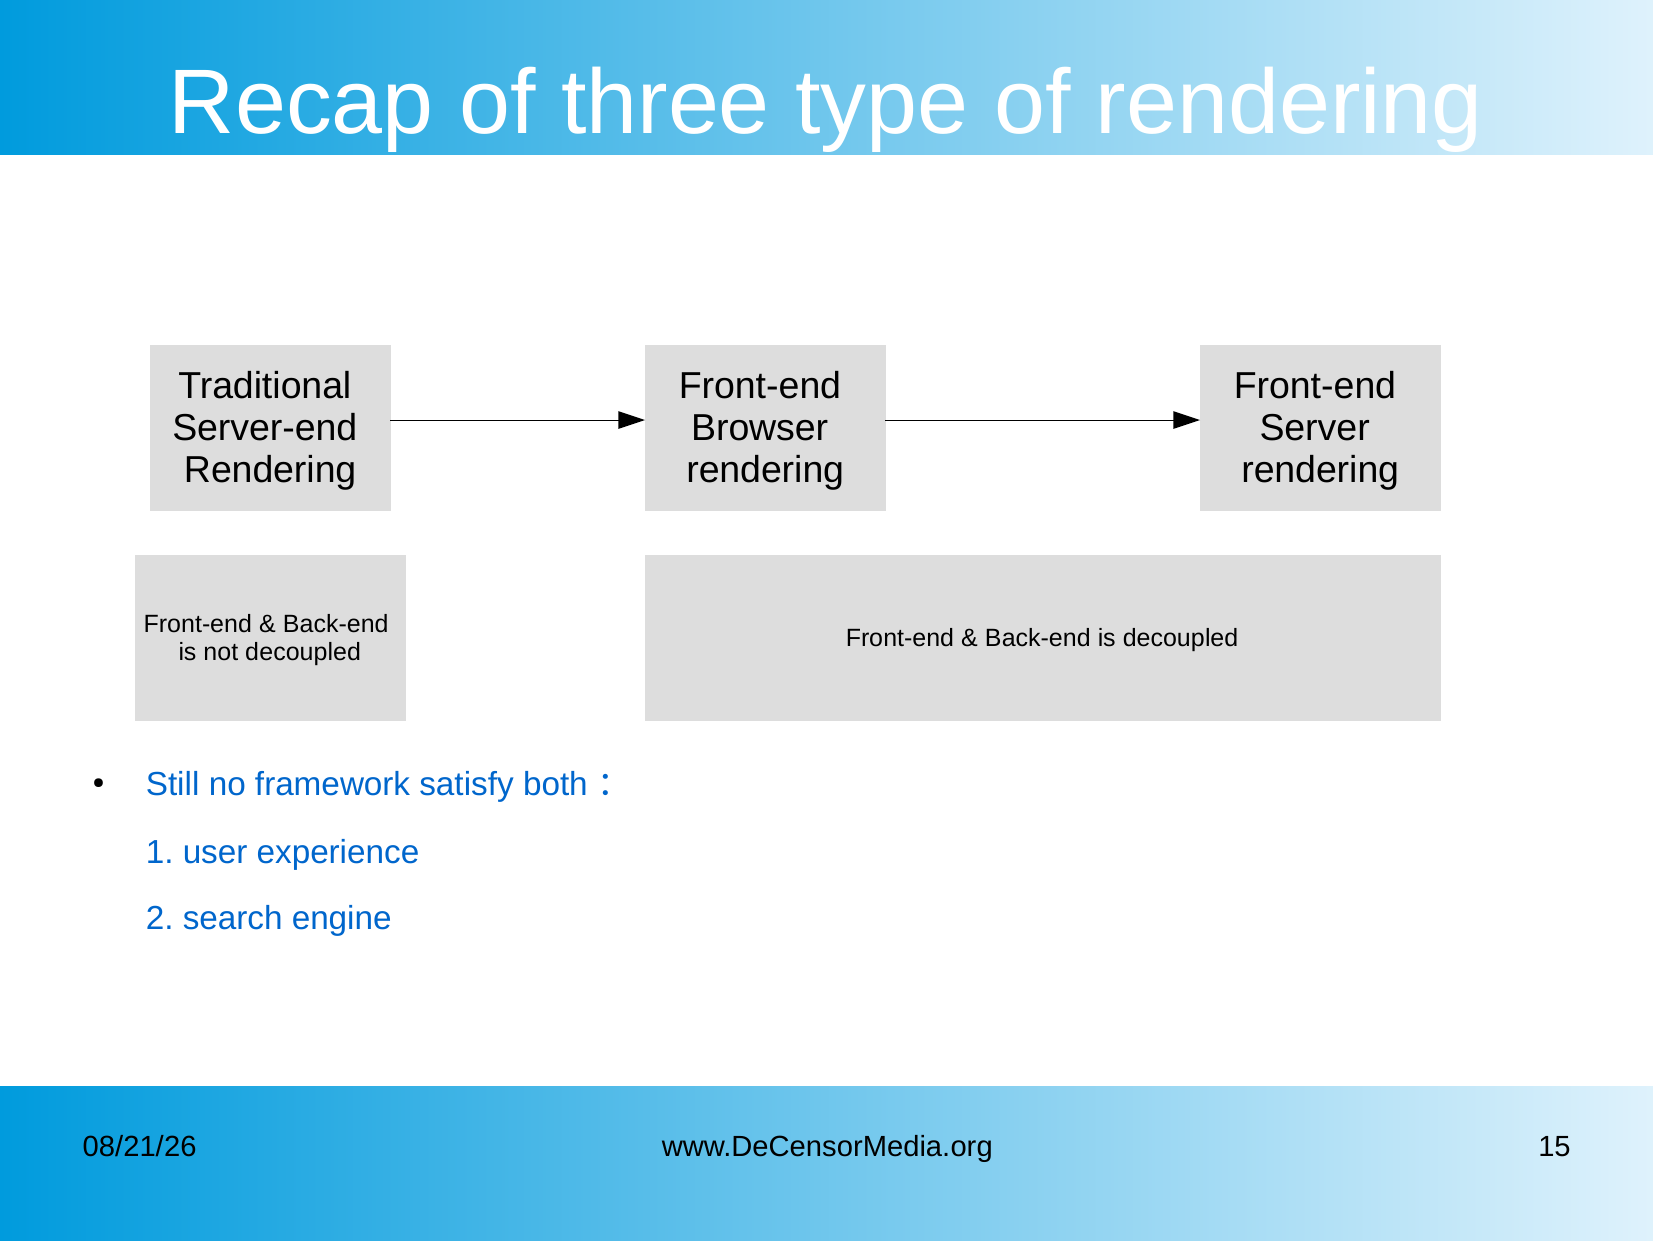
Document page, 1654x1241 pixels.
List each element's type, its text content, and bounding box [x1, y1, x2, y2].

text_box Front-end Server rendering [1200, 345, 1441, 511]
text_box Front-end & Back-end is decoupled [645, 555, 1441, 721]
text_box Traditional Server-end Rendering [150, 345, 391, 511]
list Still no framework satisfy both ： 1. user experience 2. search engine [75, 765, 1564, 811]
text_box Front-end & Back-end is not decoupled [135, 555, 406, 721]
title Recap of three type of rendering [82, 48, 1571, 156]
text_box Front-end Browser rendering [645, 345, 886, 511]
